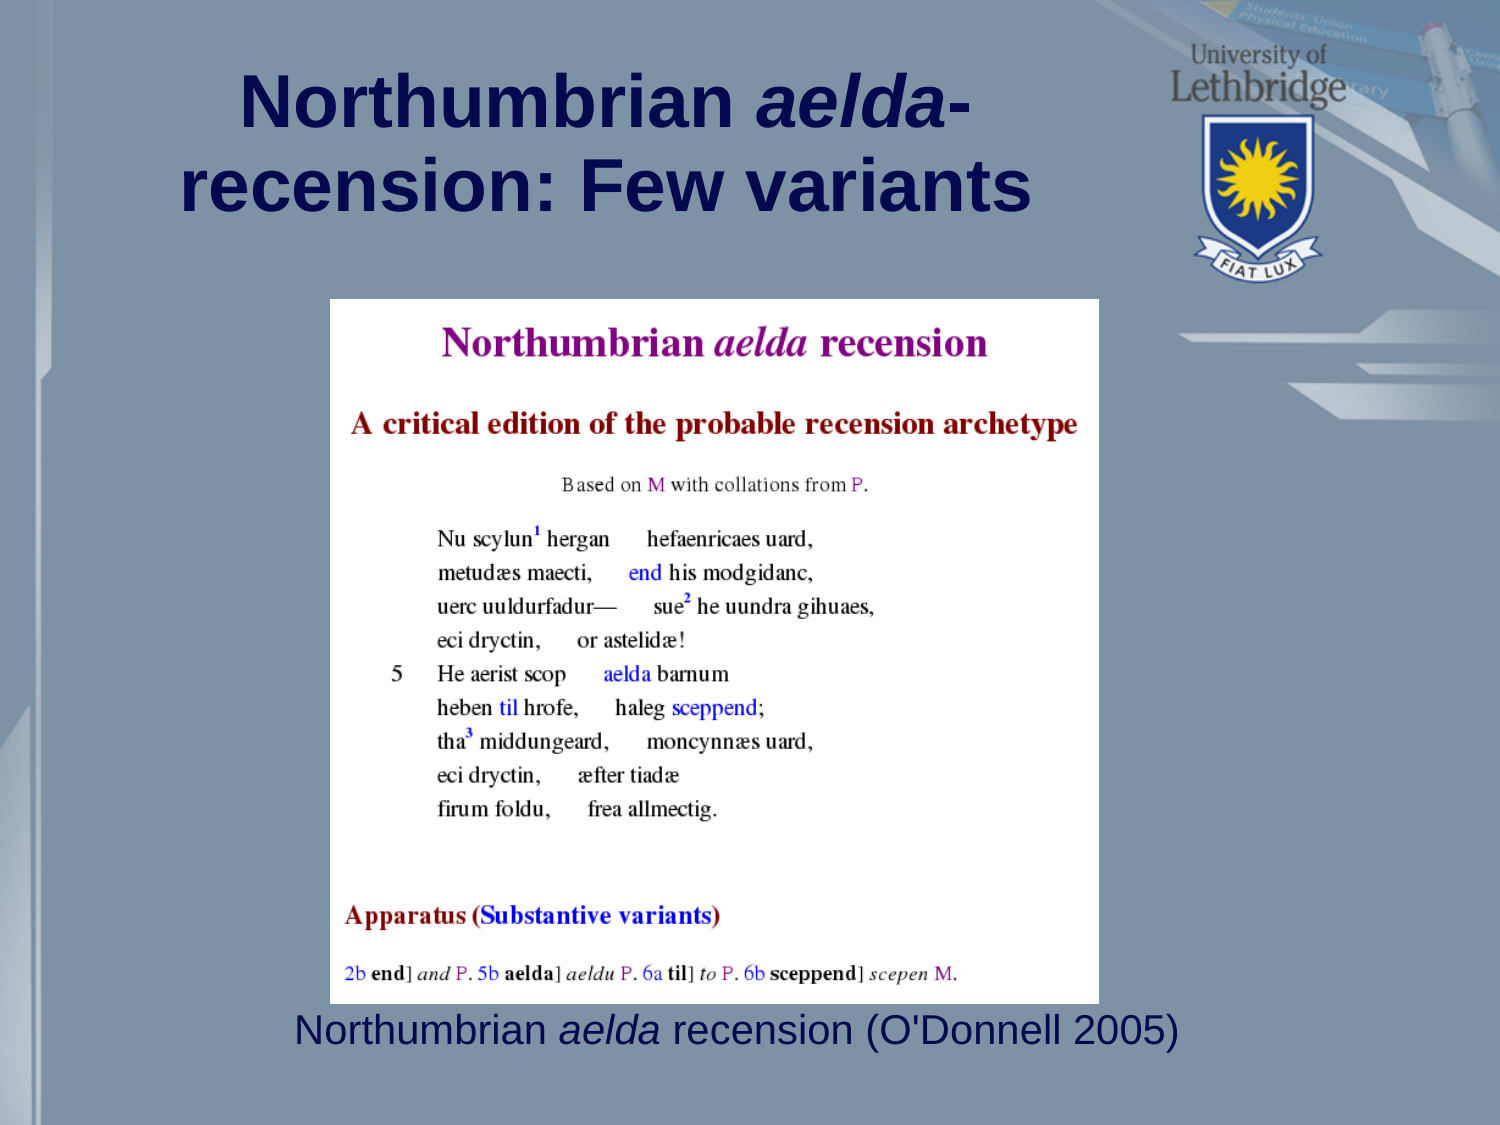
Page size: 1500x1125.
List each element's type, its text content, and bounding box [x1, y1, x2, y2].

title Northumbrian aelda-recension: Few variants [75, 46, 1138, 241]
list Northumbrian aelda recension (O'Donnell 2005) [116, 1006, 1359, 1093]
picture [0, 0, 1500, 1125]
